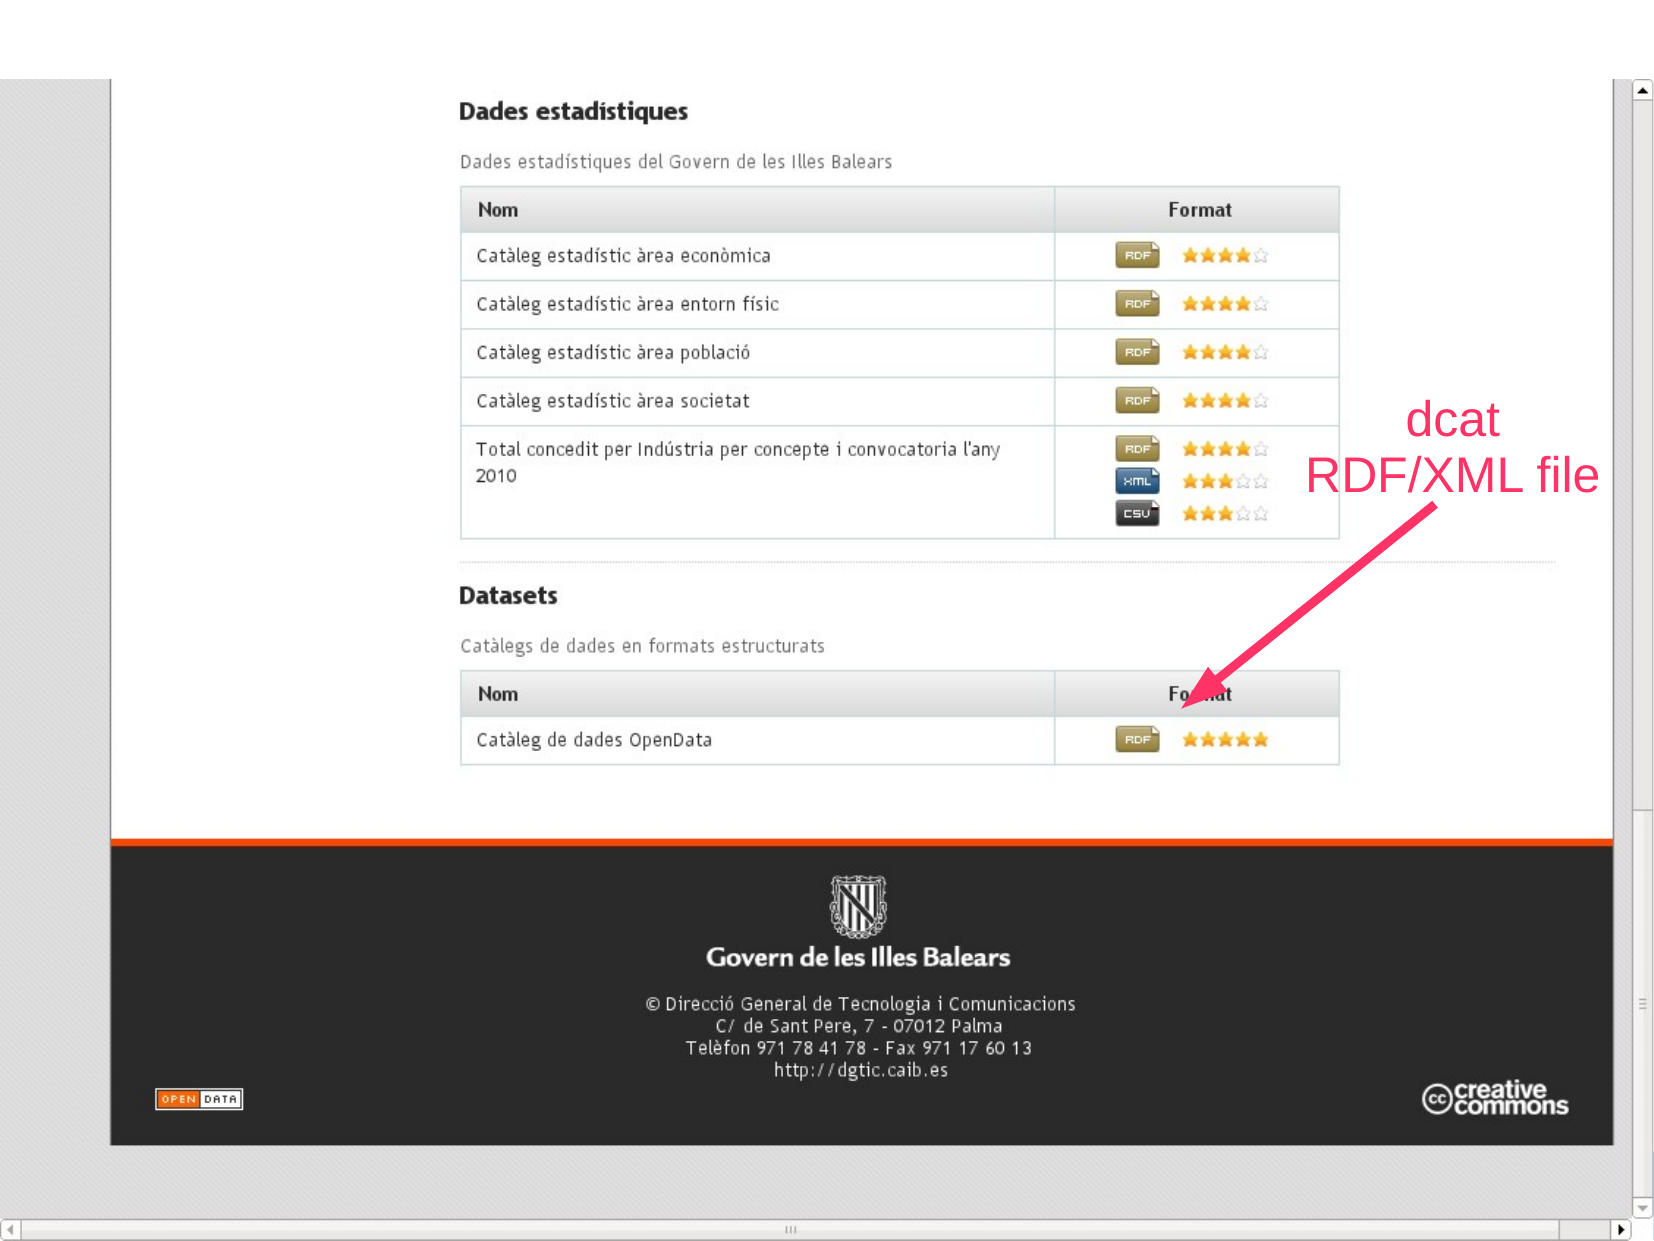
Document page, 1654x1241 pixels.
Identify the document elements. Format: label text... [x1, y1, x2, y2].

picture [0, 79, 1654, 1241]
text_box dcat RDF/XML file [1290, 383, 1616, 511]
